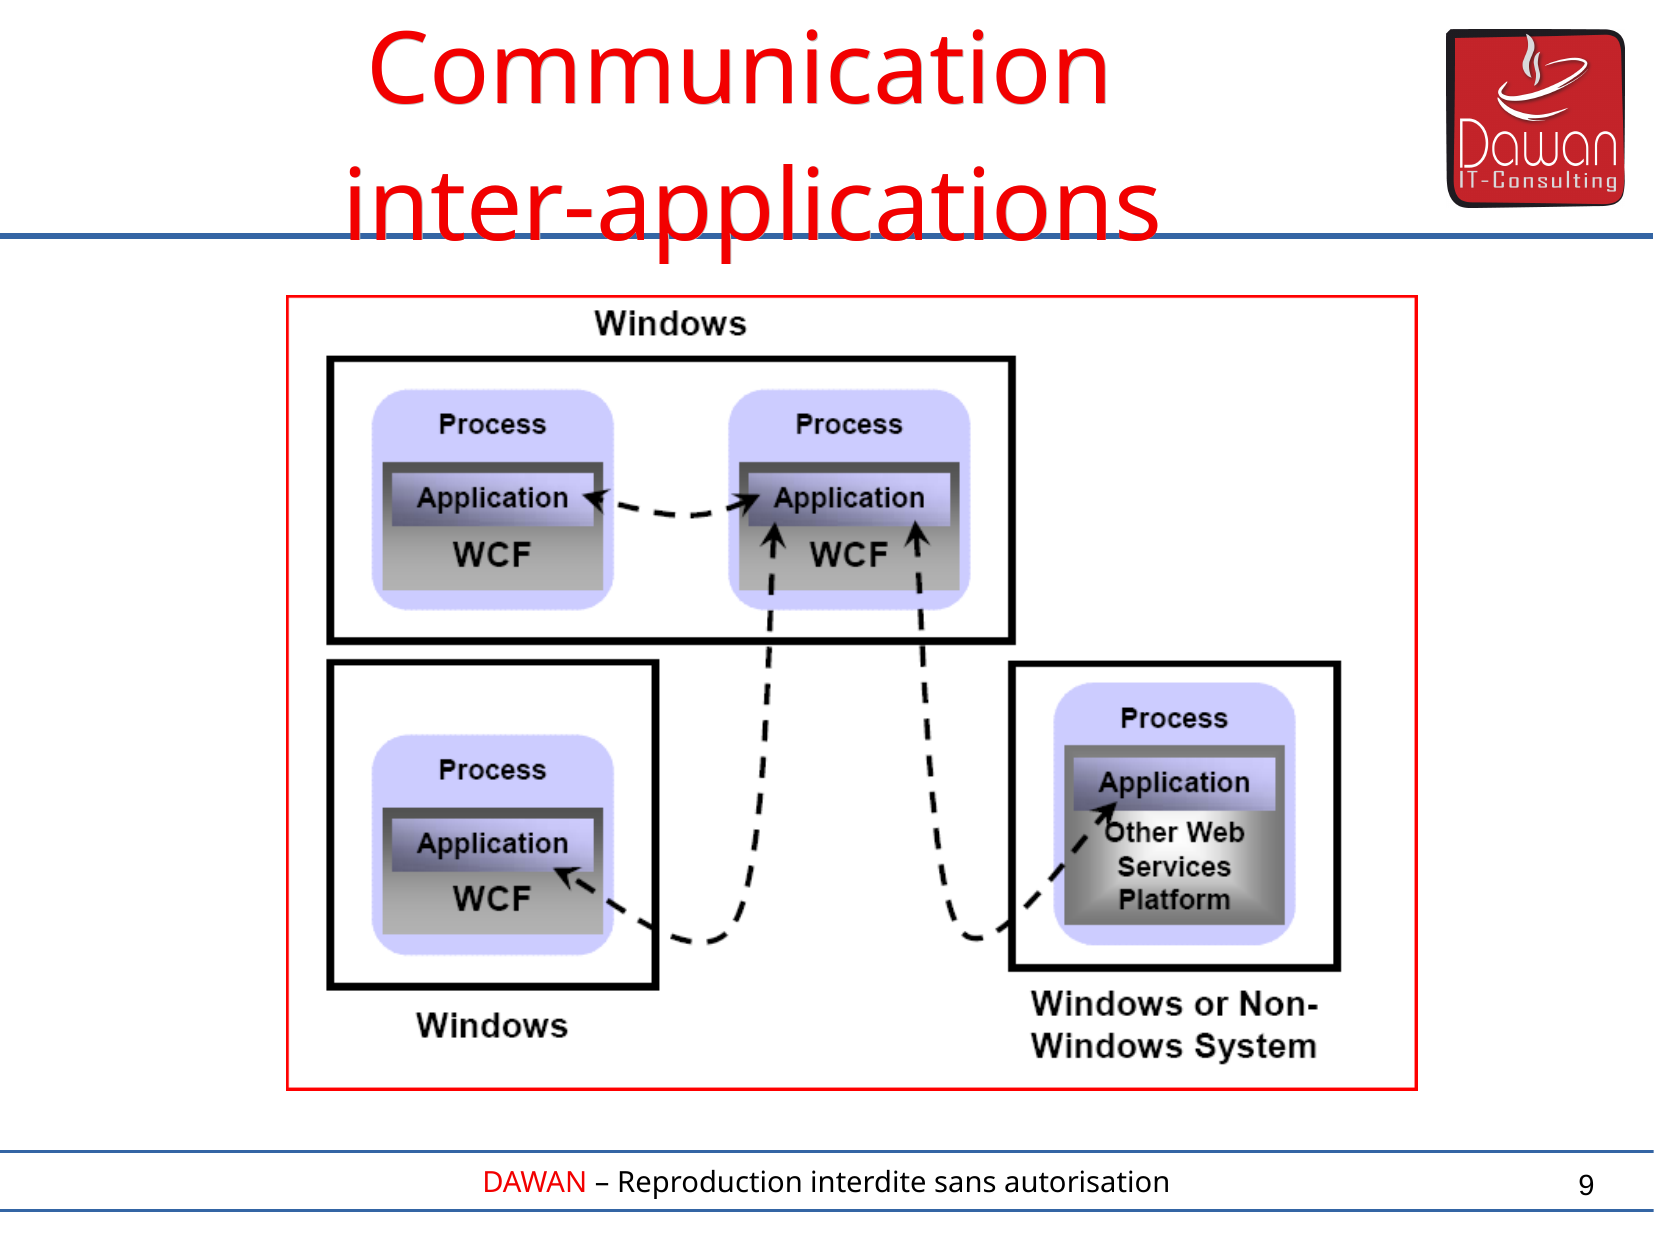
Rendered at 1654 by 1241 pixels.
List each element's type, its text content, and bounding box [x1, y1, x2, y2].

picture [286, 295, 1418, 1091]
picture [1447, 29, 1625, 208]
title Communication inter-applications [59, 16, 1447, 250]
